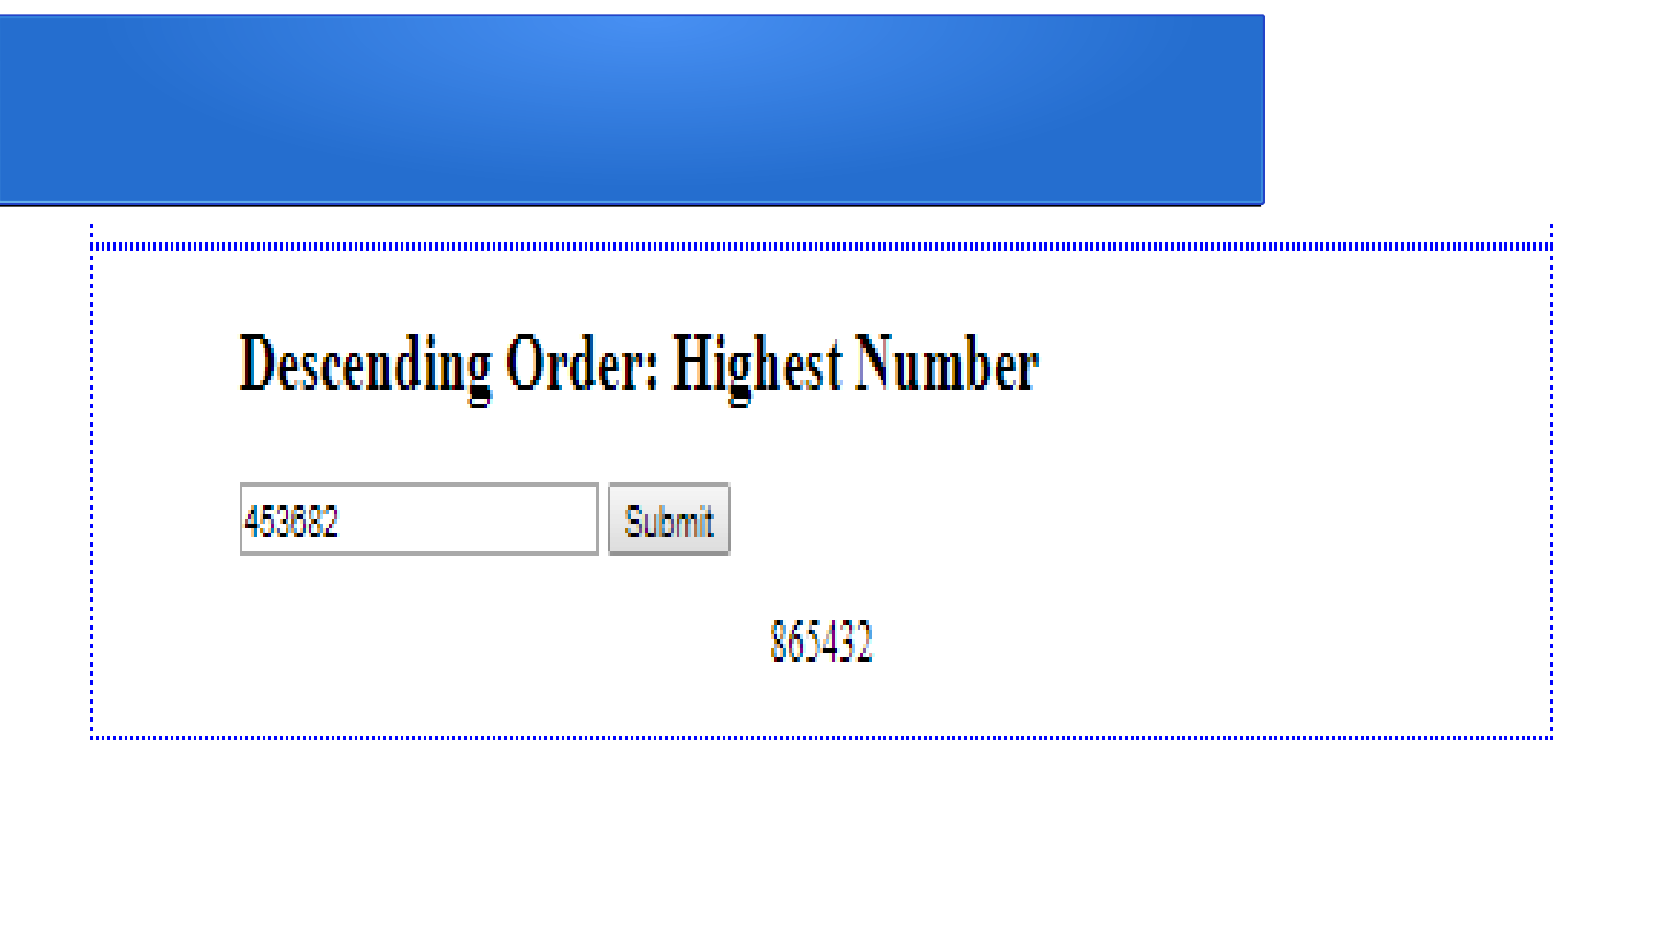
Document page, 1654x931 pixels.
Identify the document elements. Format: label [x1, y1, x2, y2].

picture [82, 224, 1571, 764]
